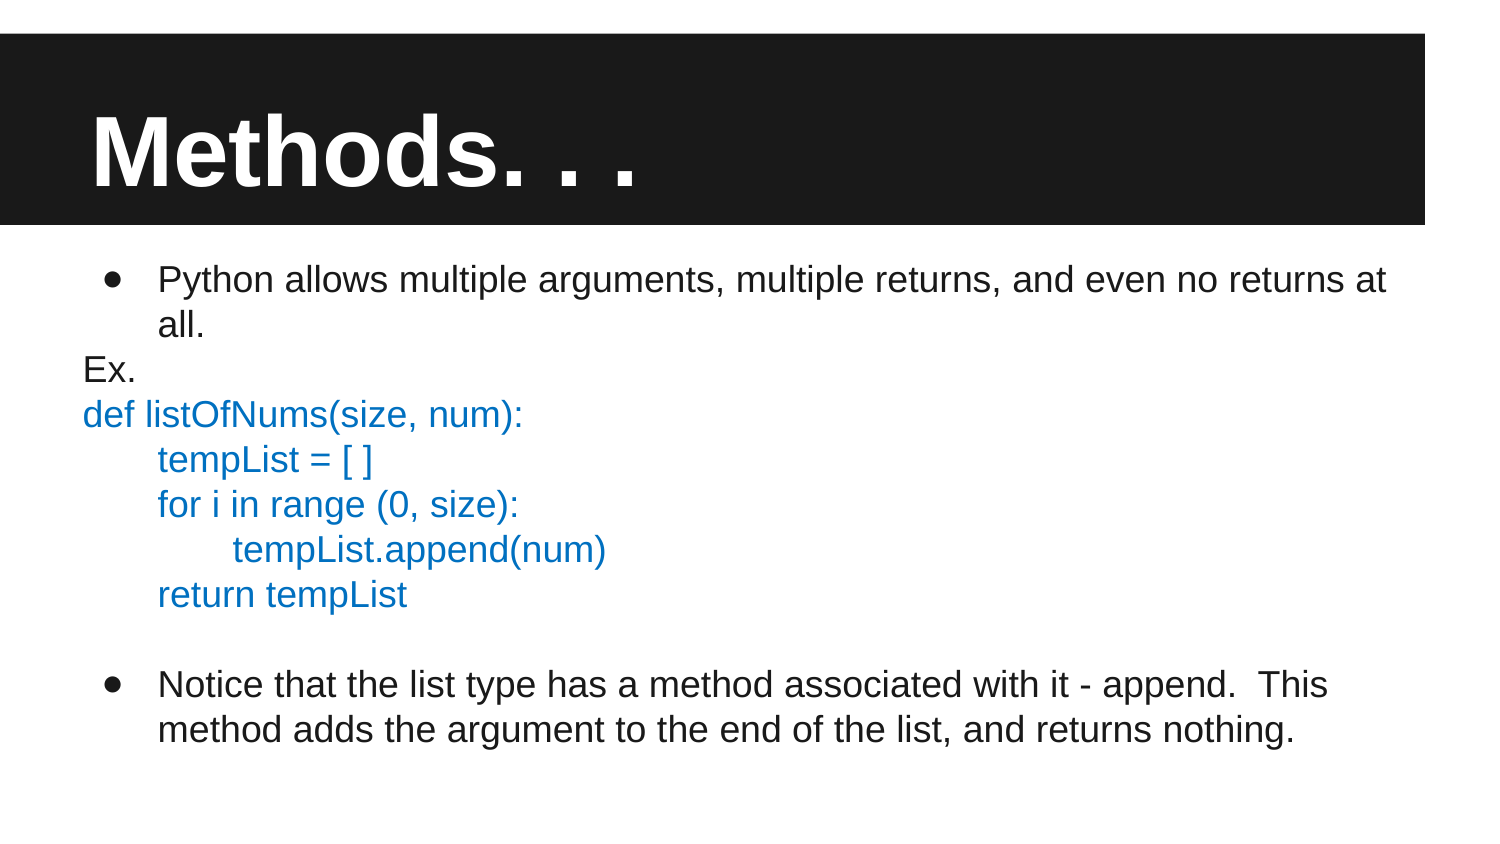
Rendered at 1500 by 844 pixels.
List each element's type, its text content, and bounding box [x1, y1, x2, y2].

title Methods. . . [75, 33, 1425, 221]
list Python allows multiple arguments, multiple returns, and even no returns at all. Ex. def listOfNums(size, num): tempList = [ ] for i in range (0, size): tempList.append(num) return tempList Notice that the list type has a method associated with it - append. This method adds the argument to the end of the list, and returns nothing. [67, 239, 1418, 838]
